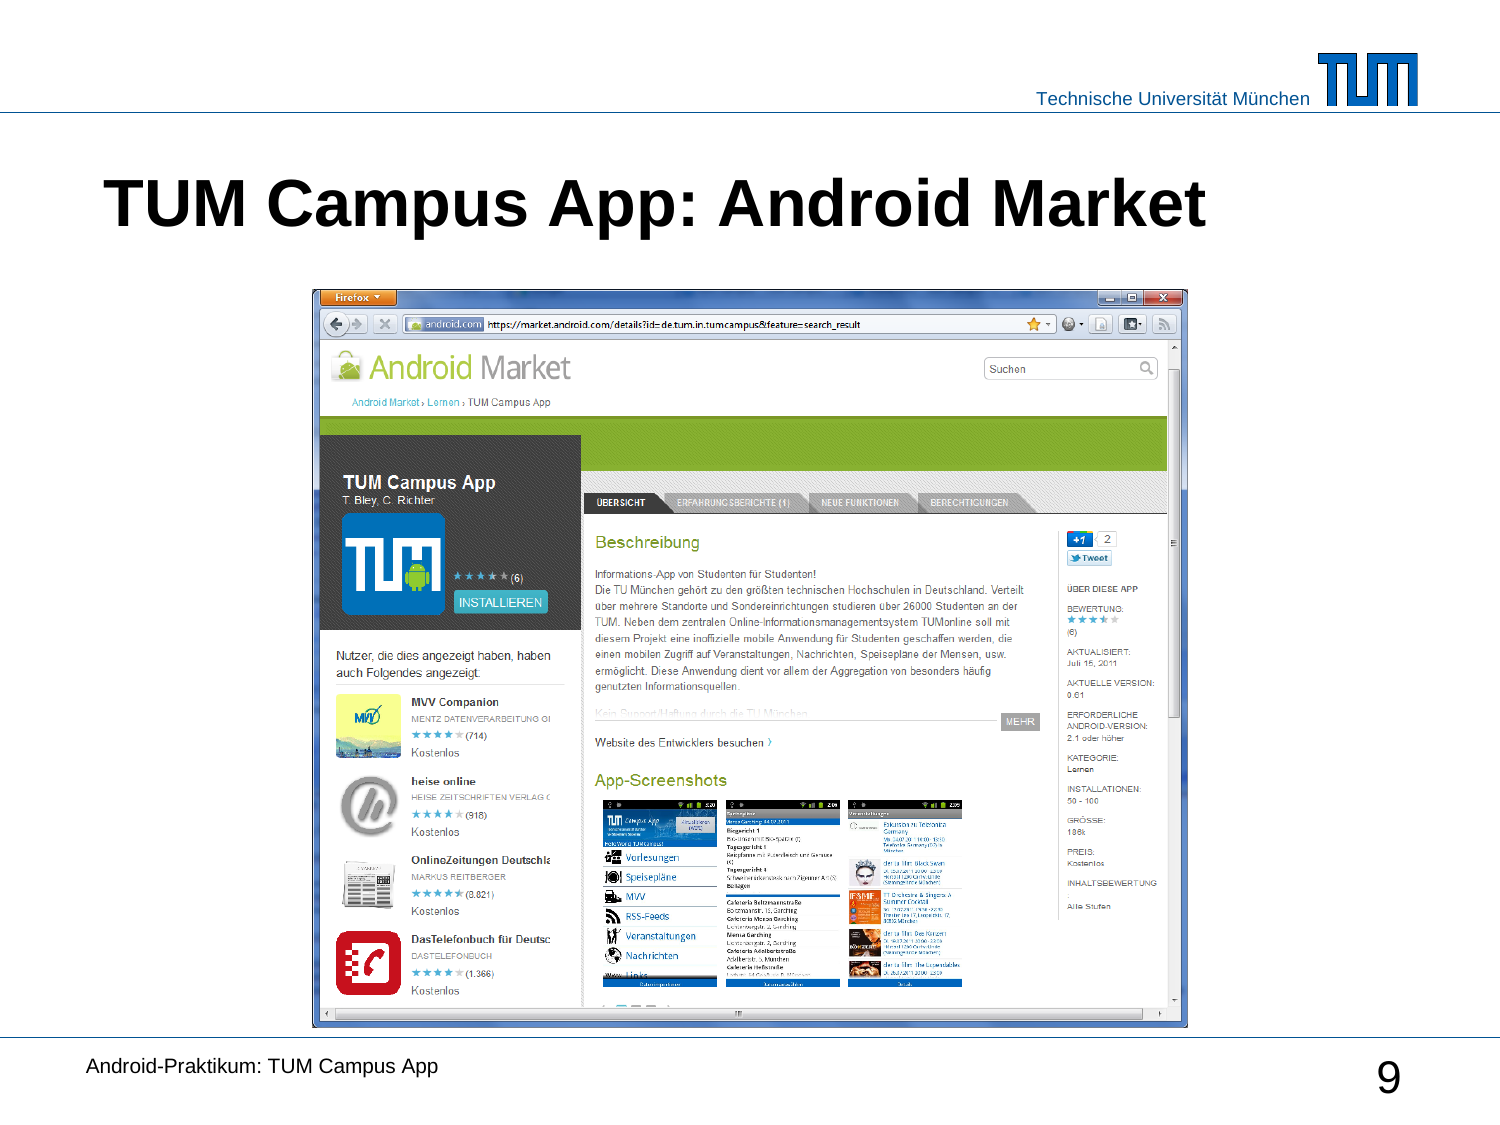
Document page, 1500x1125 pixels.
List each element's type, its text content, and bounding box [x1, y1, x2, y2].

title TUM Campus App: Android Market [88, 147, 1422, 248]
picture [312, 289, 1188, 1028]
